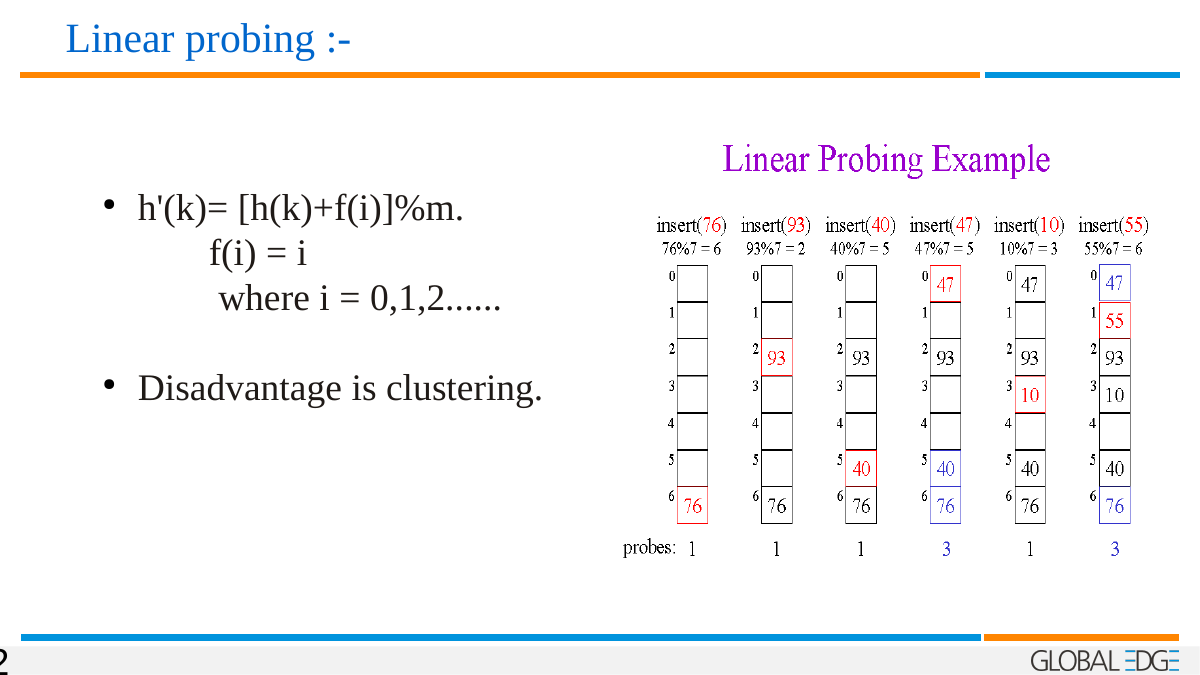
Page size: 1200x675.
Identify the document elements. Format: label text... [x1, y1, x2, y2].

text_box h'(k)= [h(k)+f(i)]%m. f(i) = i where i = 0,1,2...... Disadvantage is clustering. [20, 87, 615, 628]
picture [614, 94, 1158, 579]
text_box Linear probing :- [12, 9, 1088, 63]
picture [1031, 650, 1179, 671]
